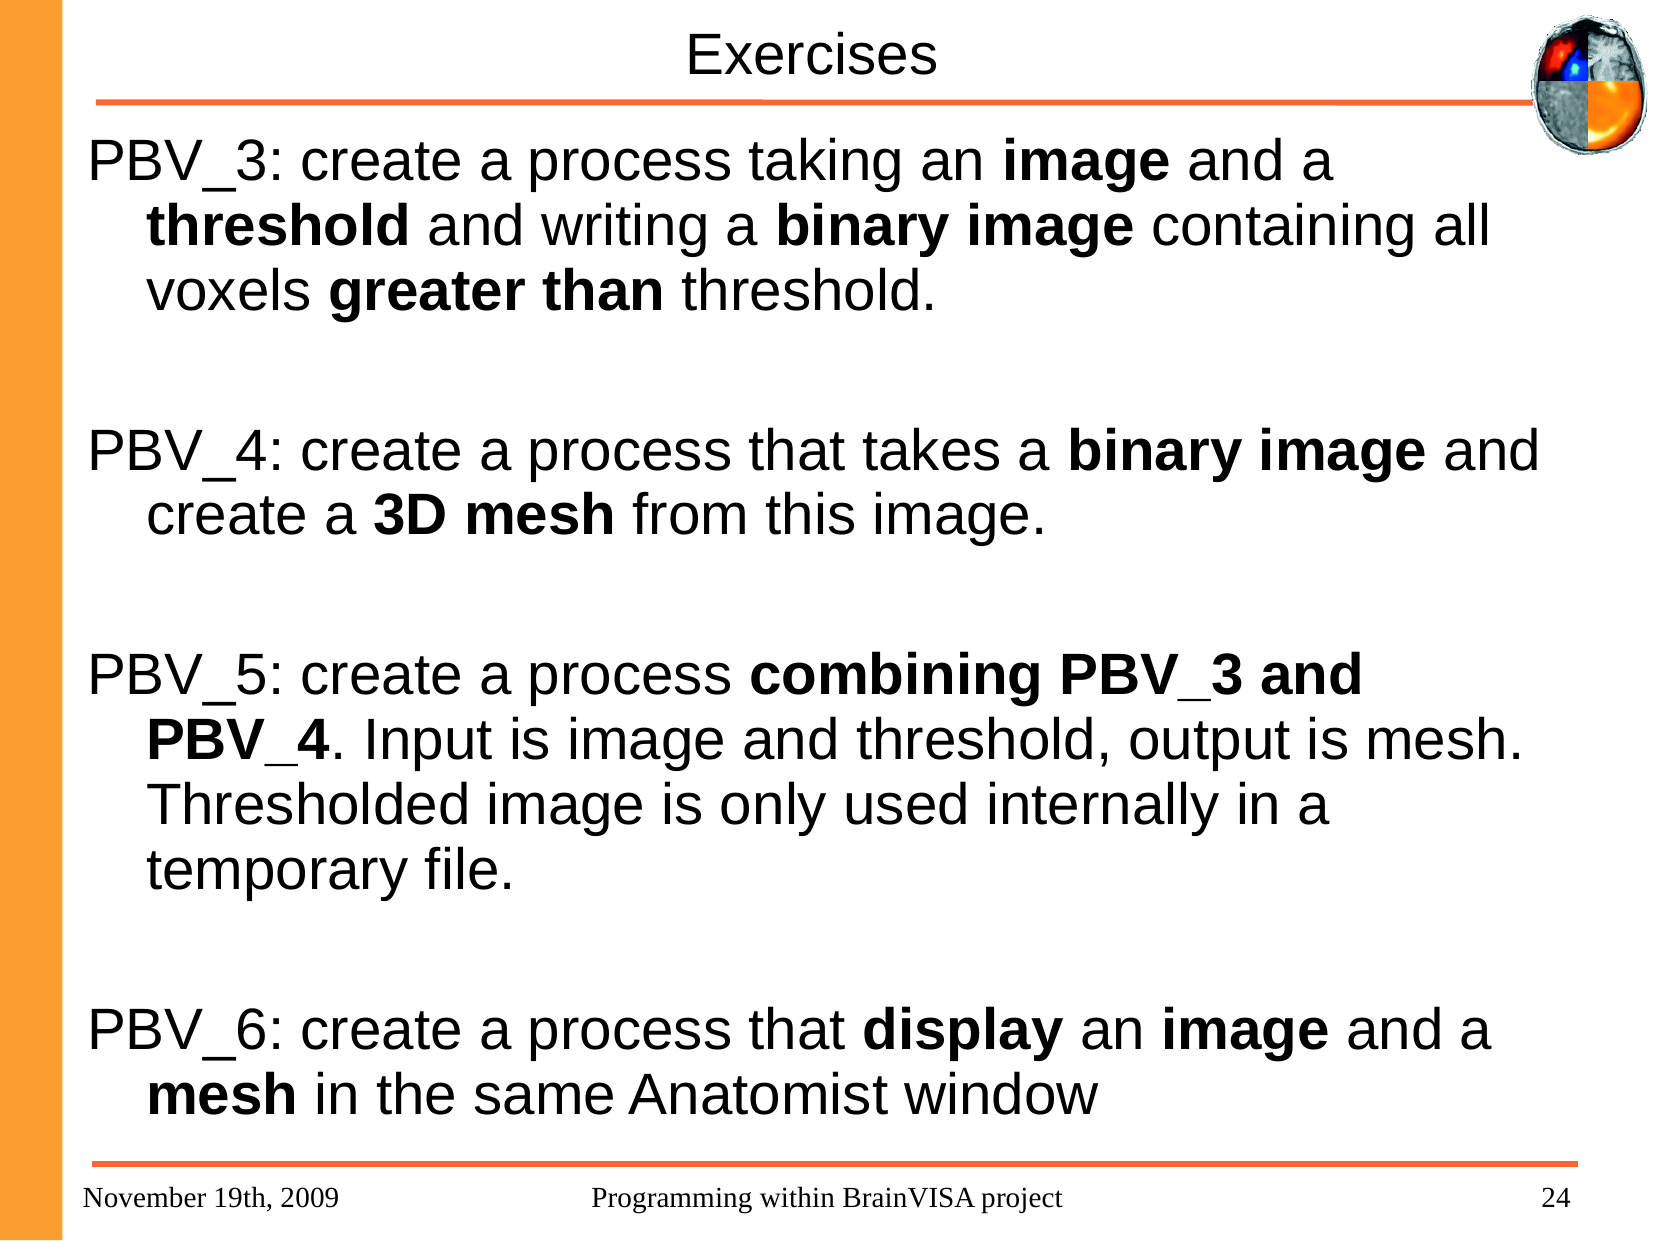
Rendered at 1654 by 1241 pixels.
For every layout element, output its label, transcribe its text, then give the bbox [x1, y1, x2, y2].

picture [1530, 14, 1649, 157]
title Exercises [88, 19, 1536, 89]
list PBV_3: create a process taking an image and a threshold and writing a binary image containing all voxels greater than threshold. PBV_4: create a process that takes a binary image and create a 3D mesh from this image. PBV_5: create a process combining PBV_3 and PBV_4. Input is image and threshold, output is mesh. Thresholded image is only used internally in a temporary file. PBV_6: create a process that display an image and a mesh in the same Anatomist window [86, 127, 1576, 1143]
